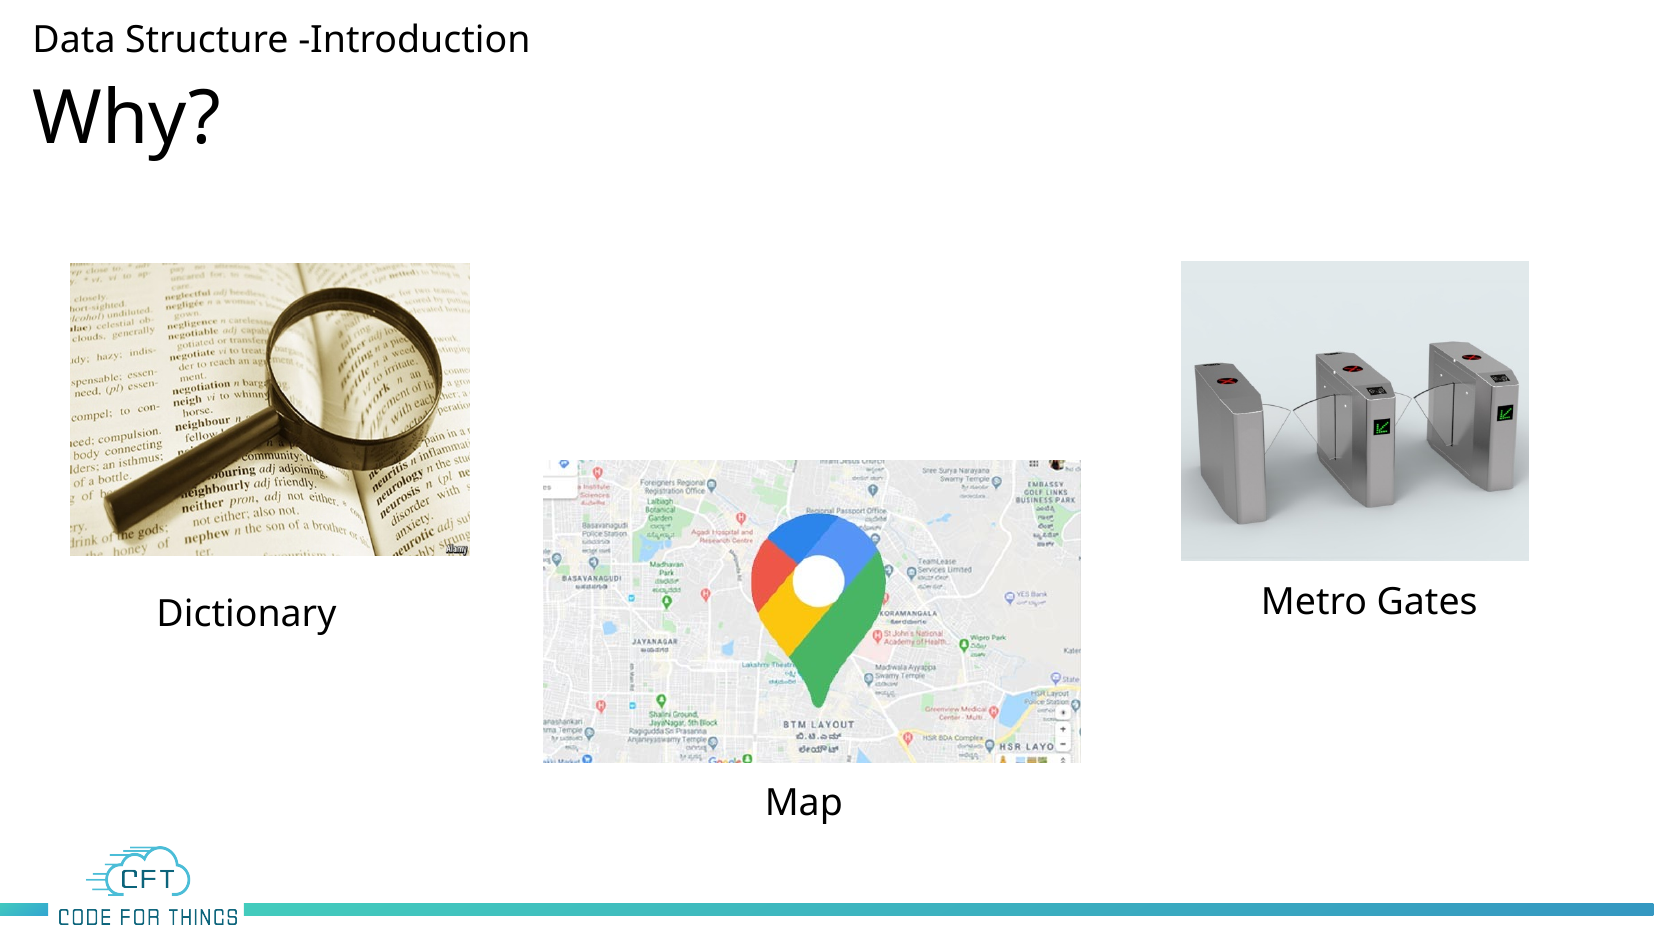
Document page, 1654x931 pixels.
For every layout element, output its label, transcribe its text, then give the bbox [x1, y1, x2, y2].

title Data Structure -Introduction Why? [32, 12, 1184, 166]
picture [1181, 261, 1529, 562]
text_box Dictionary [106, 578, 378, 638]
text_box Metro Gates [1210, 566, 1530, 626]
picture [543, 460, 1081, 763]
picture [59, 846, 237, 925]
picture [70, 263, 470, 556]
text_box Map [714, 767, 886, 827]
